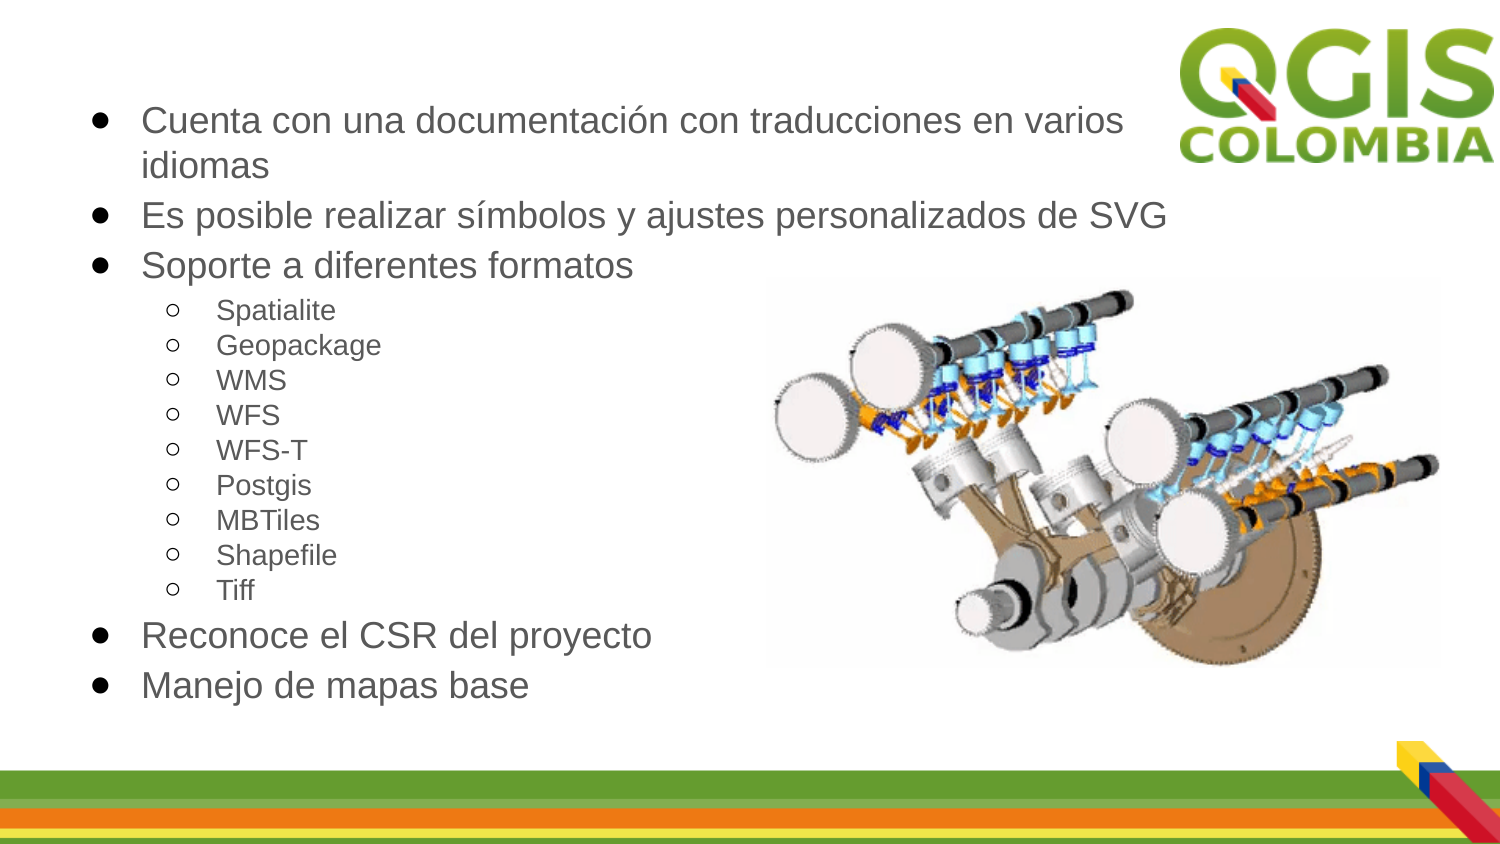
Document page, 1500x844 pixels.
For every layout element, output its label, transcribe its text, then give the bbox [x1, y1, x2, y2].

picture [0, 741, 1500, 844]
list Cuenta con una documentación con traducciones en varios idiomas Es posible realizar símbolos y ajustes personalizados de SVG Soporte a diferentes formatos Spatialite Geopackage WMS WFS WFS-T Postgis MBTiles Shapefile Tiff Reconoce el CSR del proyecto Manejo de mapas base [51, 81, 1203, 750]
picture [766, 277, 1441, 668]
picture [1180, 28, 1494, 163]
